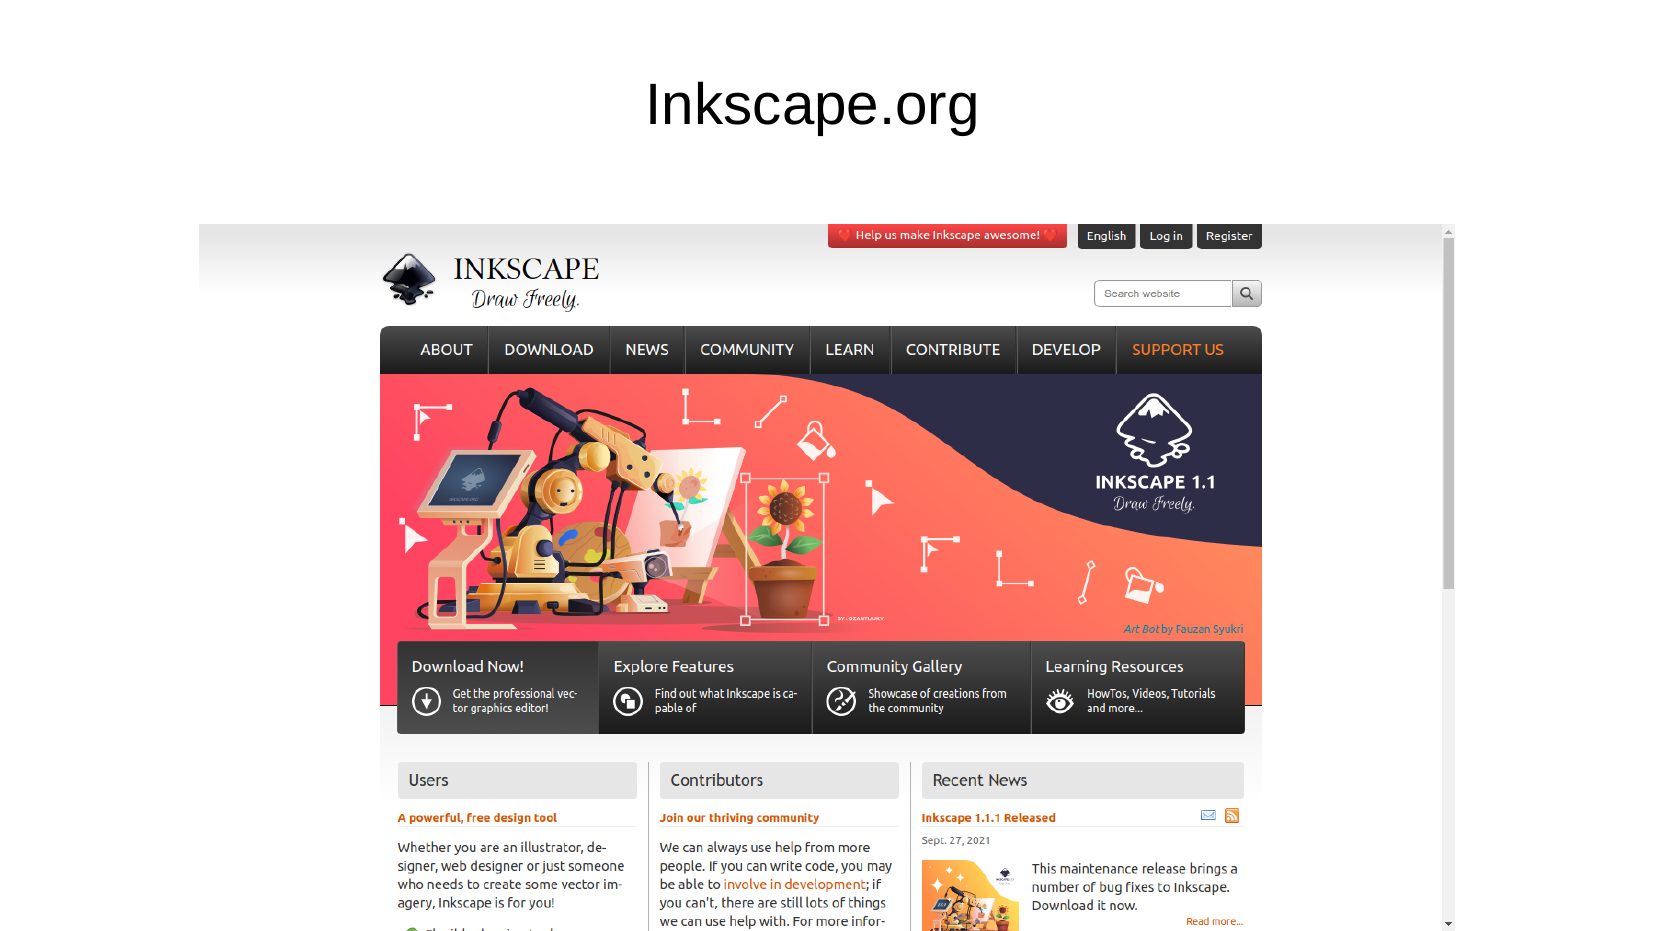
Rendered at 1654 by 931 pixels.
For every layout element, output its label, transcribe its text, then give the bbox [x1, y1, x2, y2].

text_box Inkscape.org [630, 64, 1023, 151]
picture [199, 224, 1455, 931]
